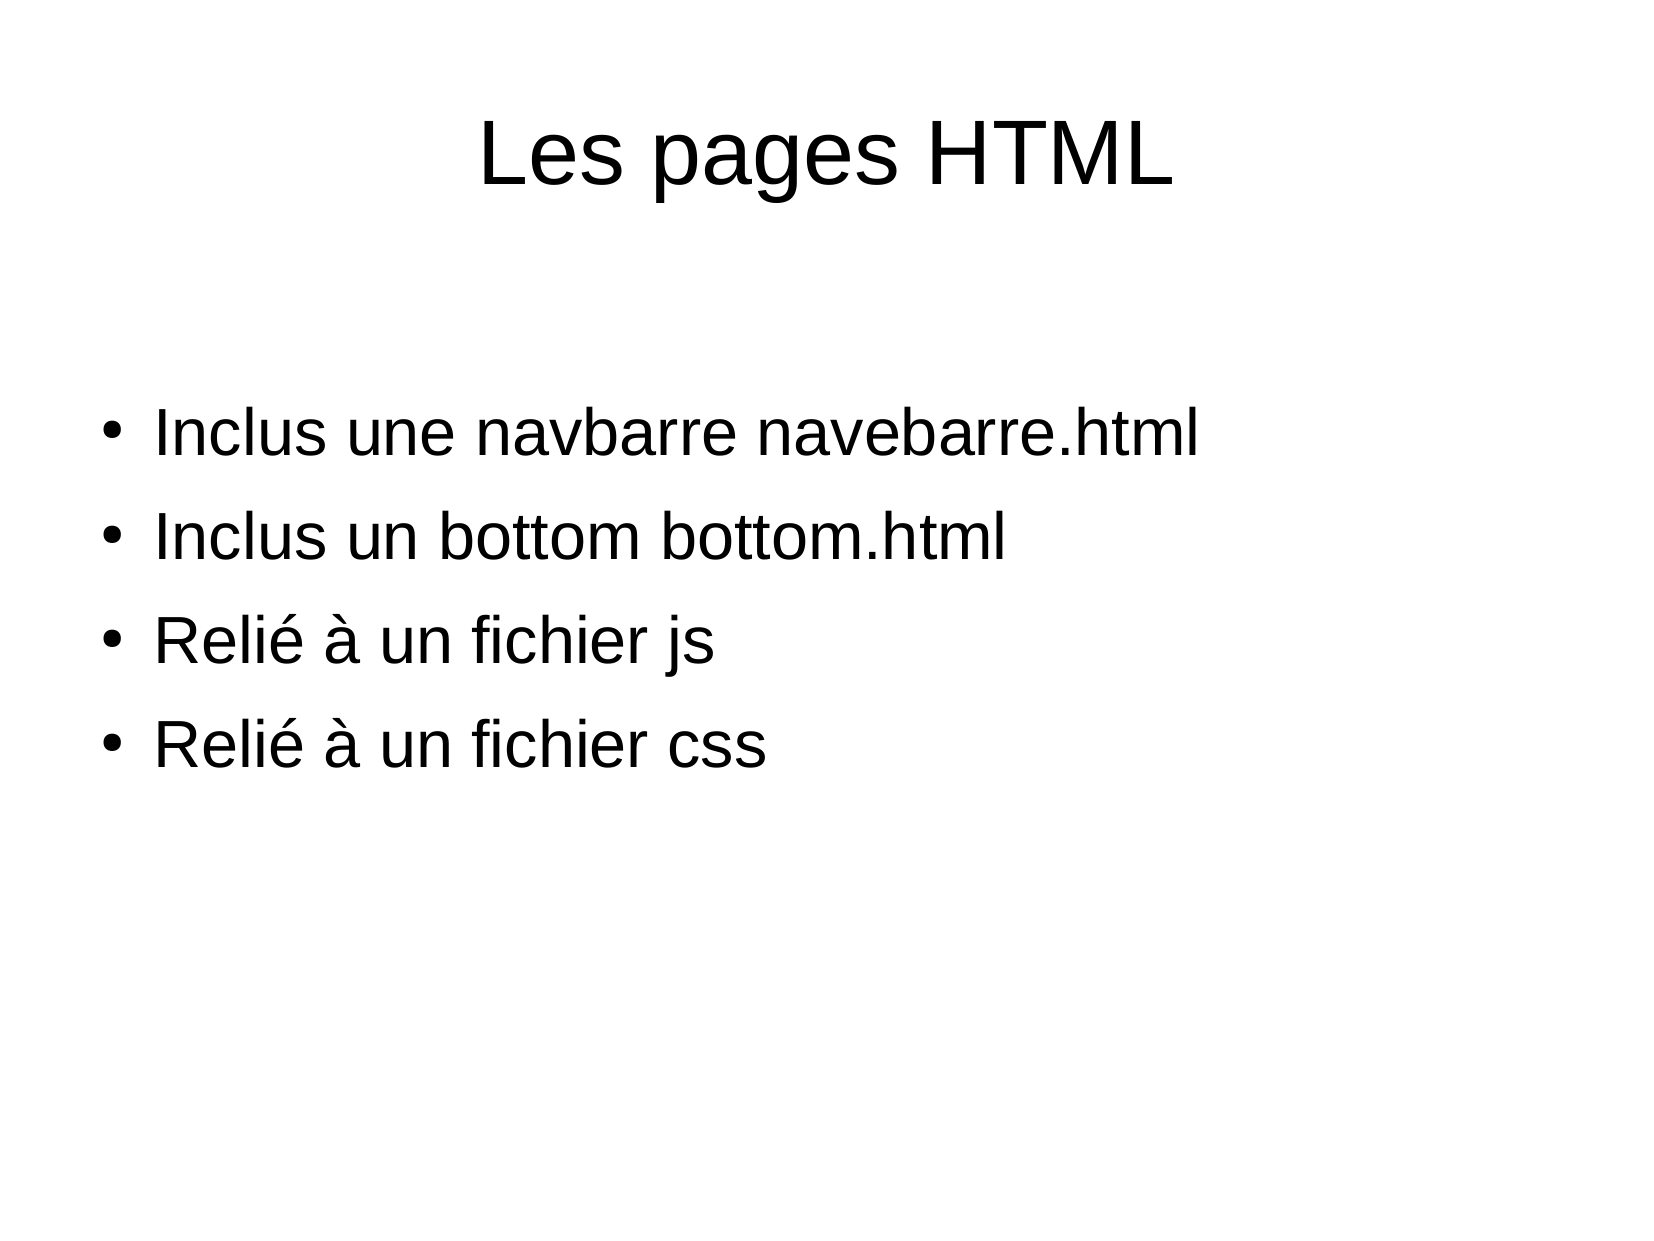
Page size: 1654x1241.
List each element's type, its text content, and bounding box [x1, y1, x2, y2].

list Inclus une navbarre navebarre.html Inclus un bottom bottom.html Relié à un fichier js Relié à un fichier css [82, 290, 1571, 1109]
title Les pages HTML [82, 0, 1571, 290]
